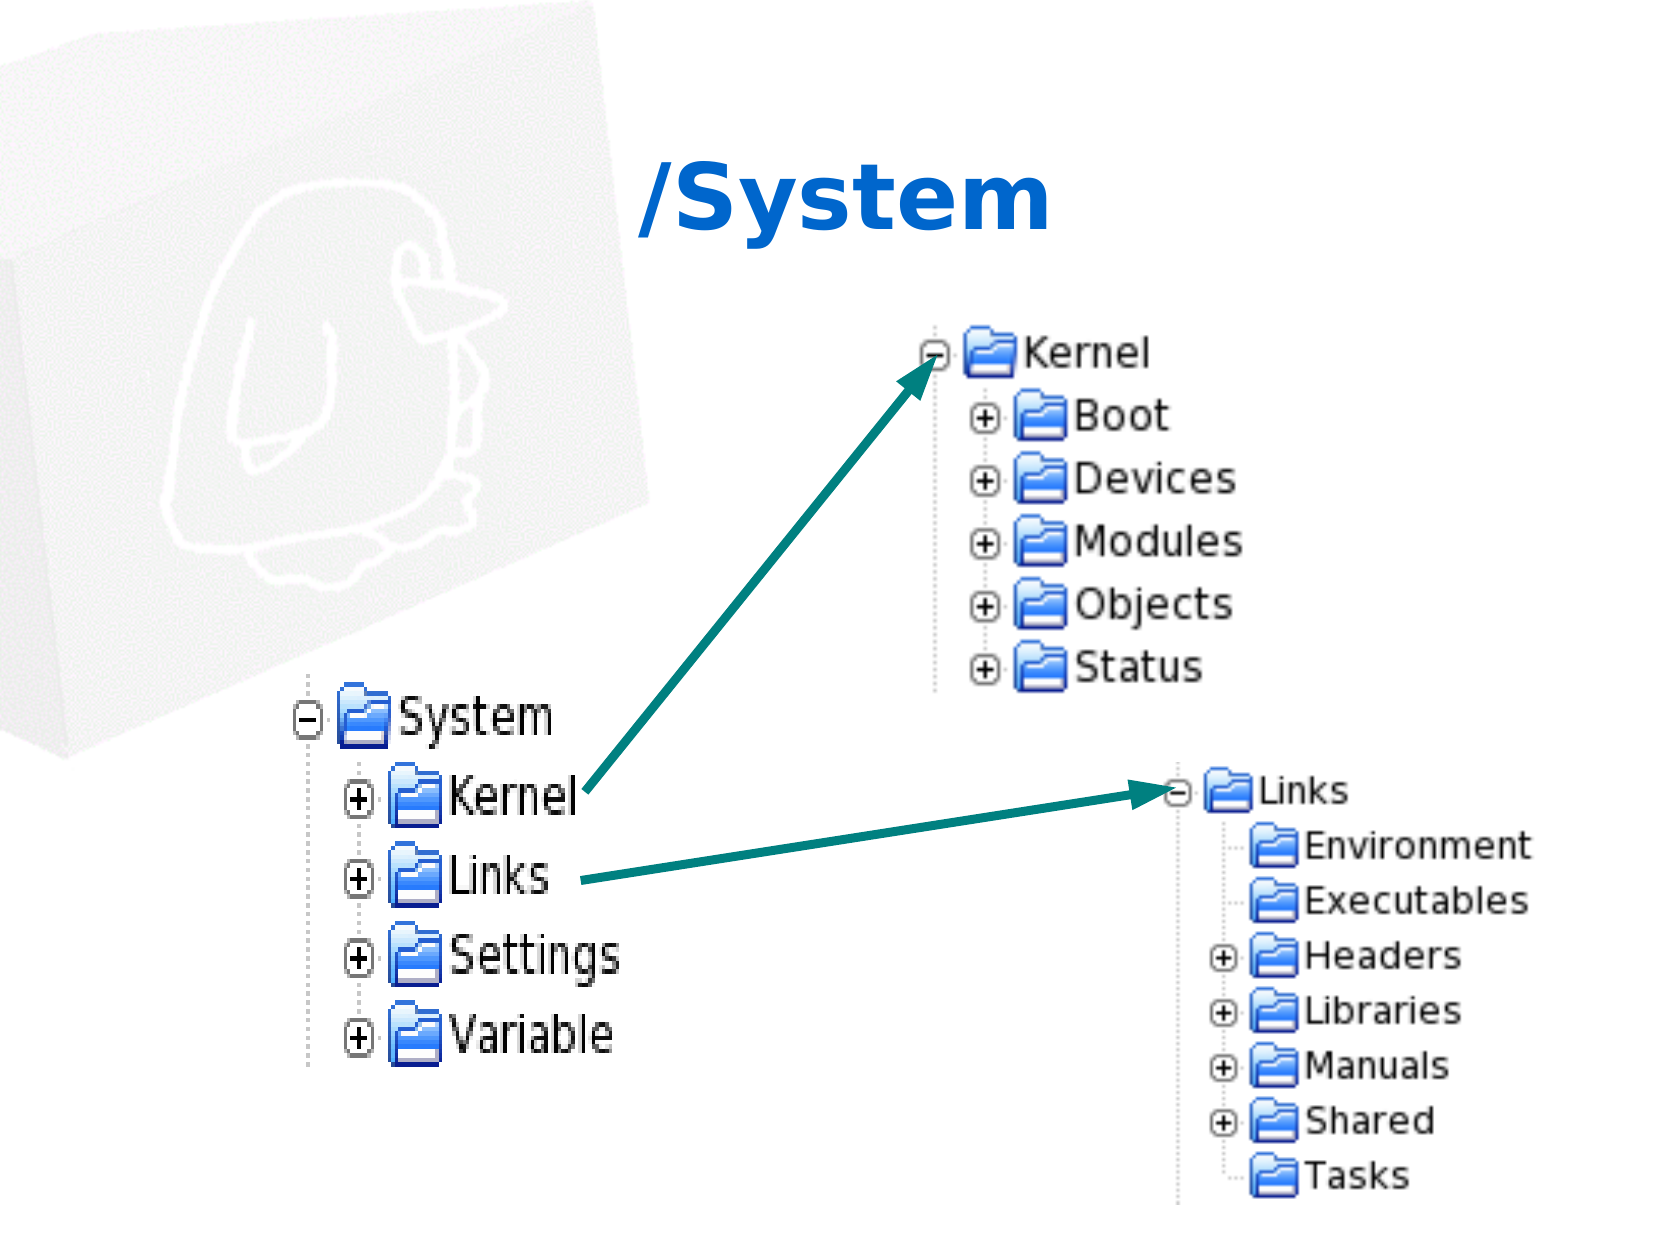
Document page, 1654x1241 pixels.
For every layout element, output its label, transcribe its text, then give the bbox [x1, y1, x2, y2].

picture [1153, 762, 1559, 1205]
picture [0, 0, 700, 1067]
picture [911, 320, 1293, 697]
title /System [112, 120, 1581, 275]
